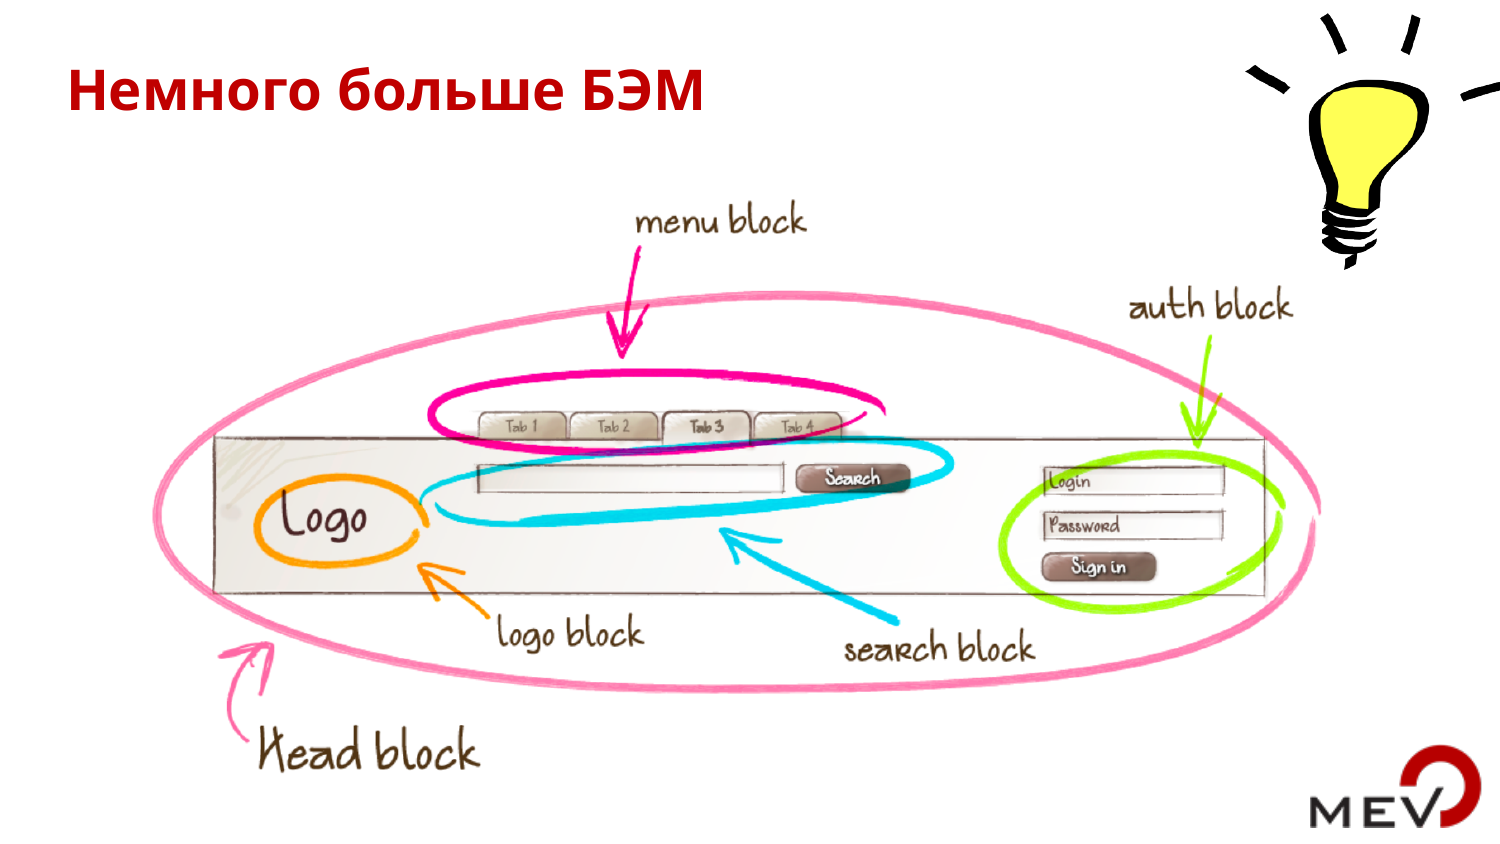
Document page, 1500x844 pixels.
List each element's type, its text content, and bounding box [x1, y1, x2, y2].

picture [150, 13, 1500, 828]
title Немного больше БЭМ [51, 39, 1245, 168]
